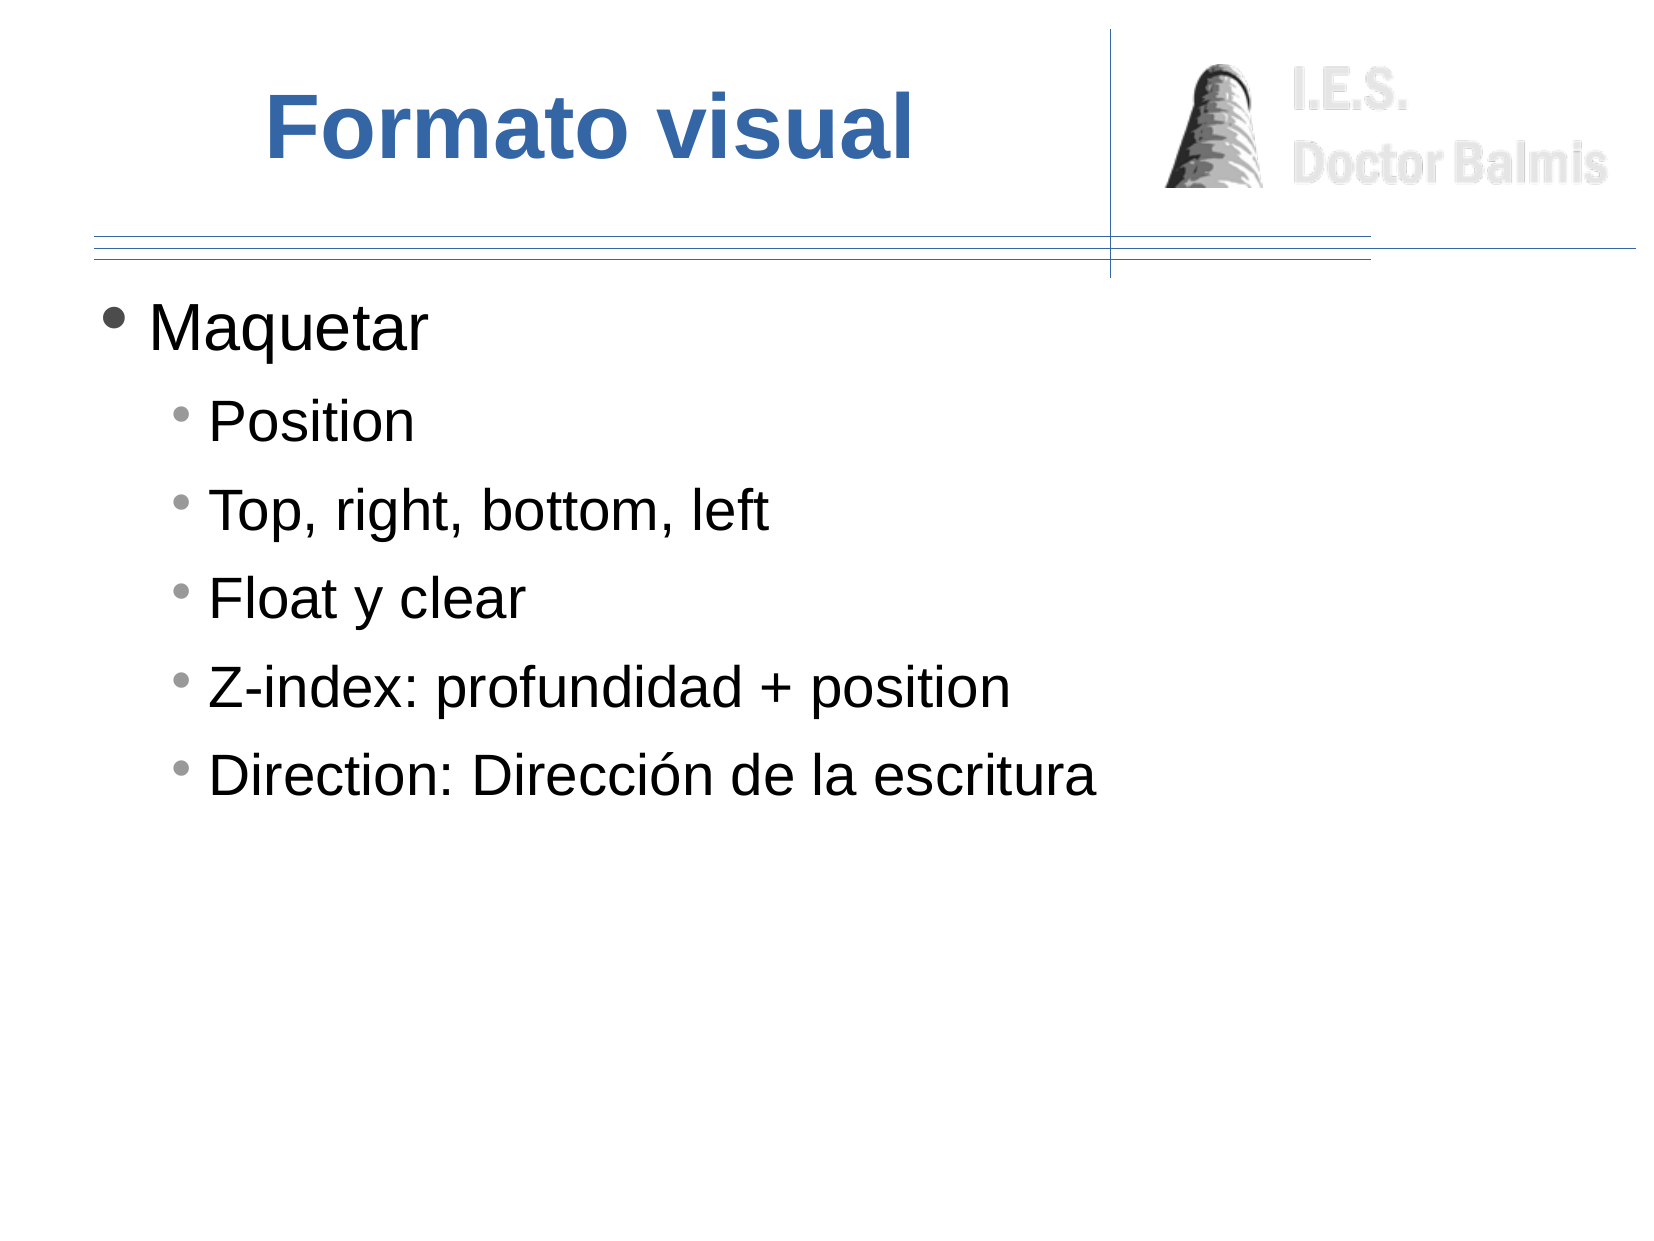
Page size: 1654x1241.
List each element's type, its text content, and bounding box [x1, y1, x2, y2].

list Maquetar Position Top, right, bottom, left Float y clear Z-index: profundidad + position Direction: Dirección de la escritura [82, 290, 1571, 1010]
title Formato visual [118, 23, 1063, 231]
picture [1133, 64, 1619, 188]
